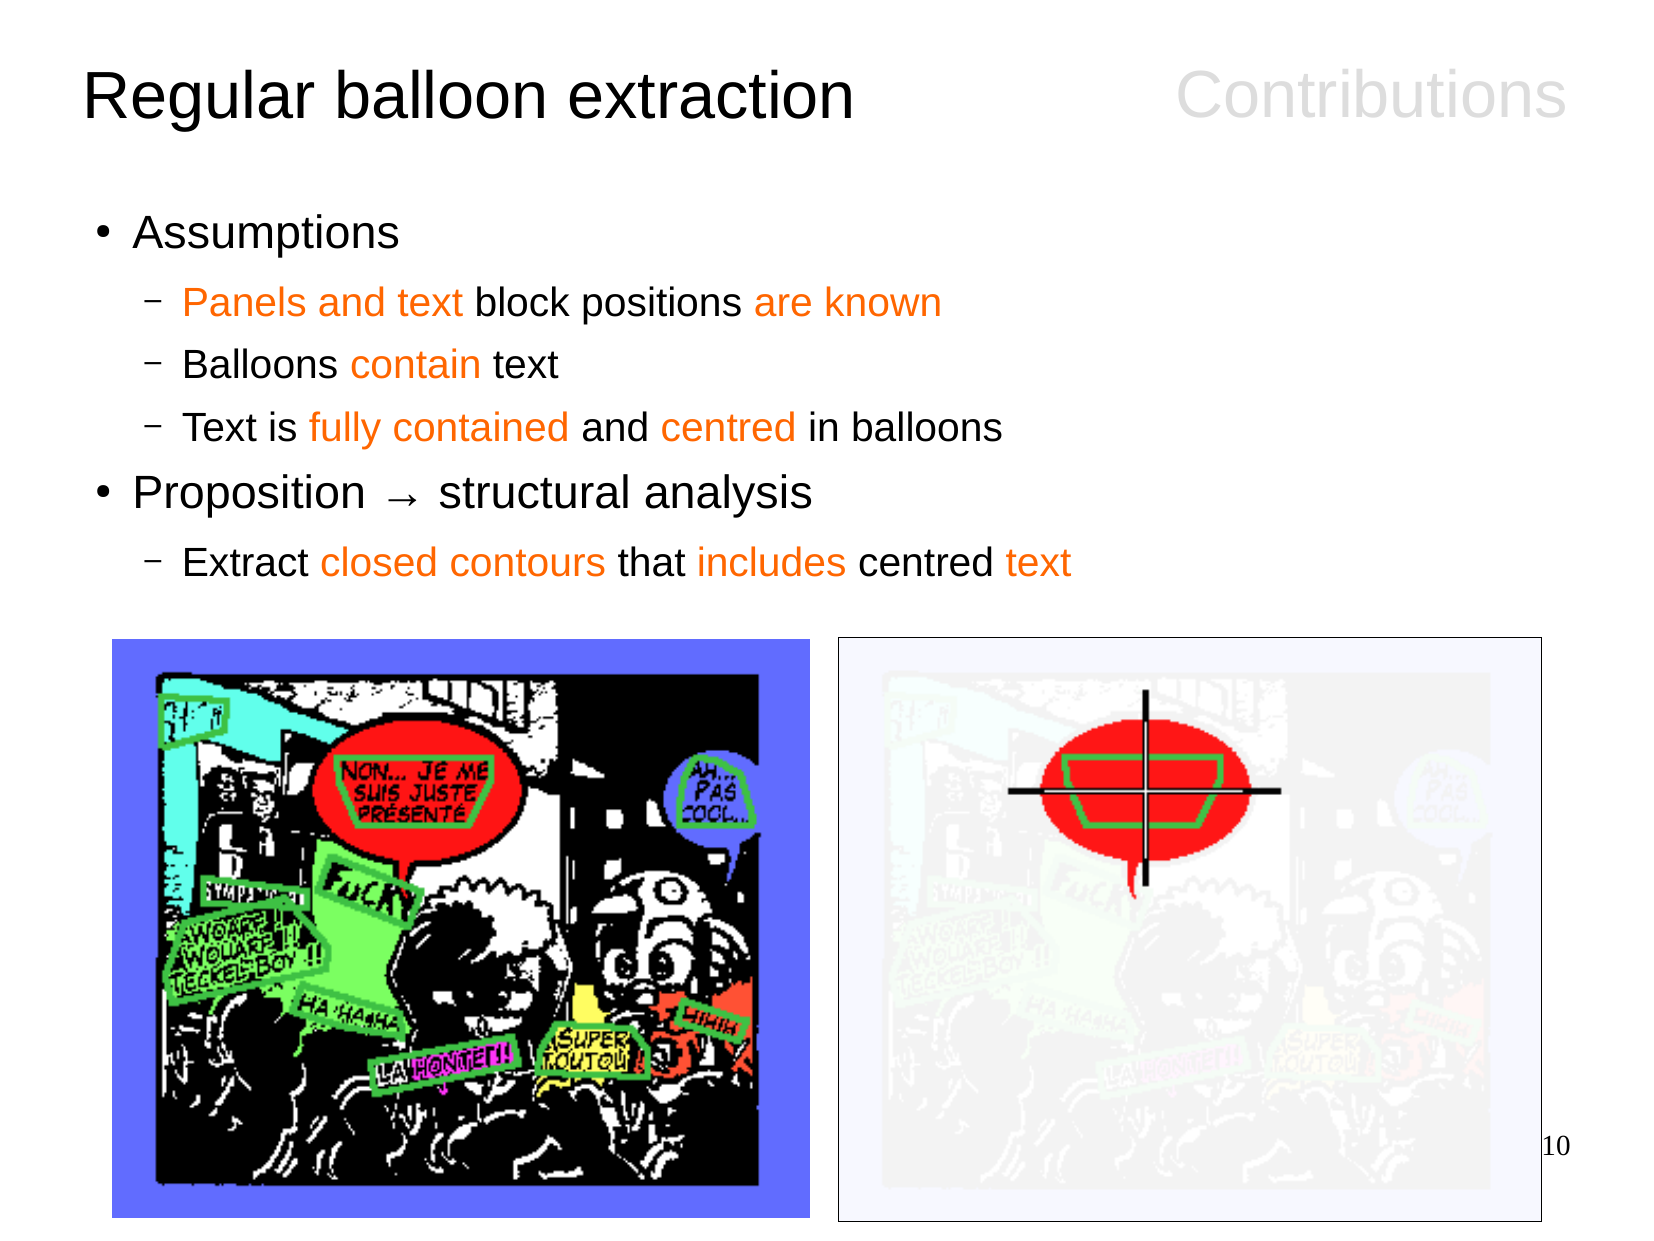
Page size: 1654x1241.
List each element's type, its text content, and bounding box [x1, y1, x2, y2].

picture [112, 639, 810, 1218]
title Regular balloon extraction [82, 49, 1571, 142]
list Assumptions Panels and text block positions are known Balloons contain text Text is fully contained and centred in balloons Proposition → structural analysis Extract closed contours that includes centred text [82, 206, 1571, 587]
picture [838, 637, 1542, 1222]
